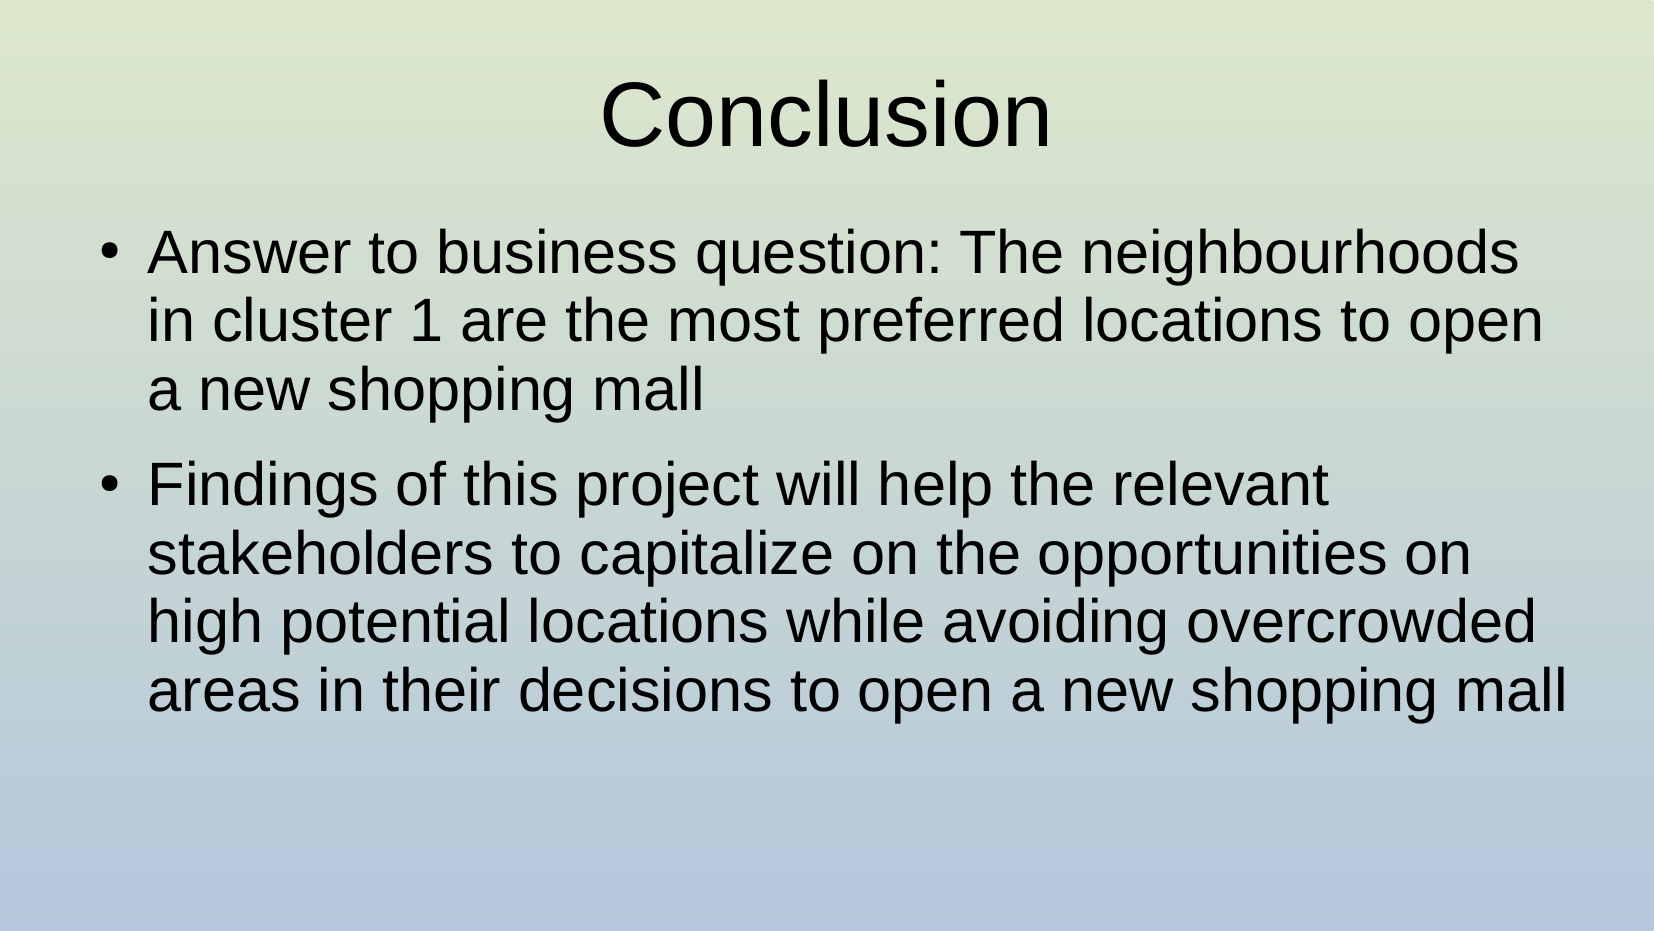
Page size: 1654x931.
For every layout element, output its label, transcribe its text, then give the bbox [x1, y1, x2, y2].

title Conclusion [82, 37, 1571, 193]
list Answer to business question: The neighbourhoods in cluster 1 are the most preferred locations to open a new shopping mall Findings of this project will help the relevant stakeholders to capitalize on the opportunities on high potential locations while avoiding overcrowded areas in their decisions to open a new shopping mall [82, 217, 1571, 758]
